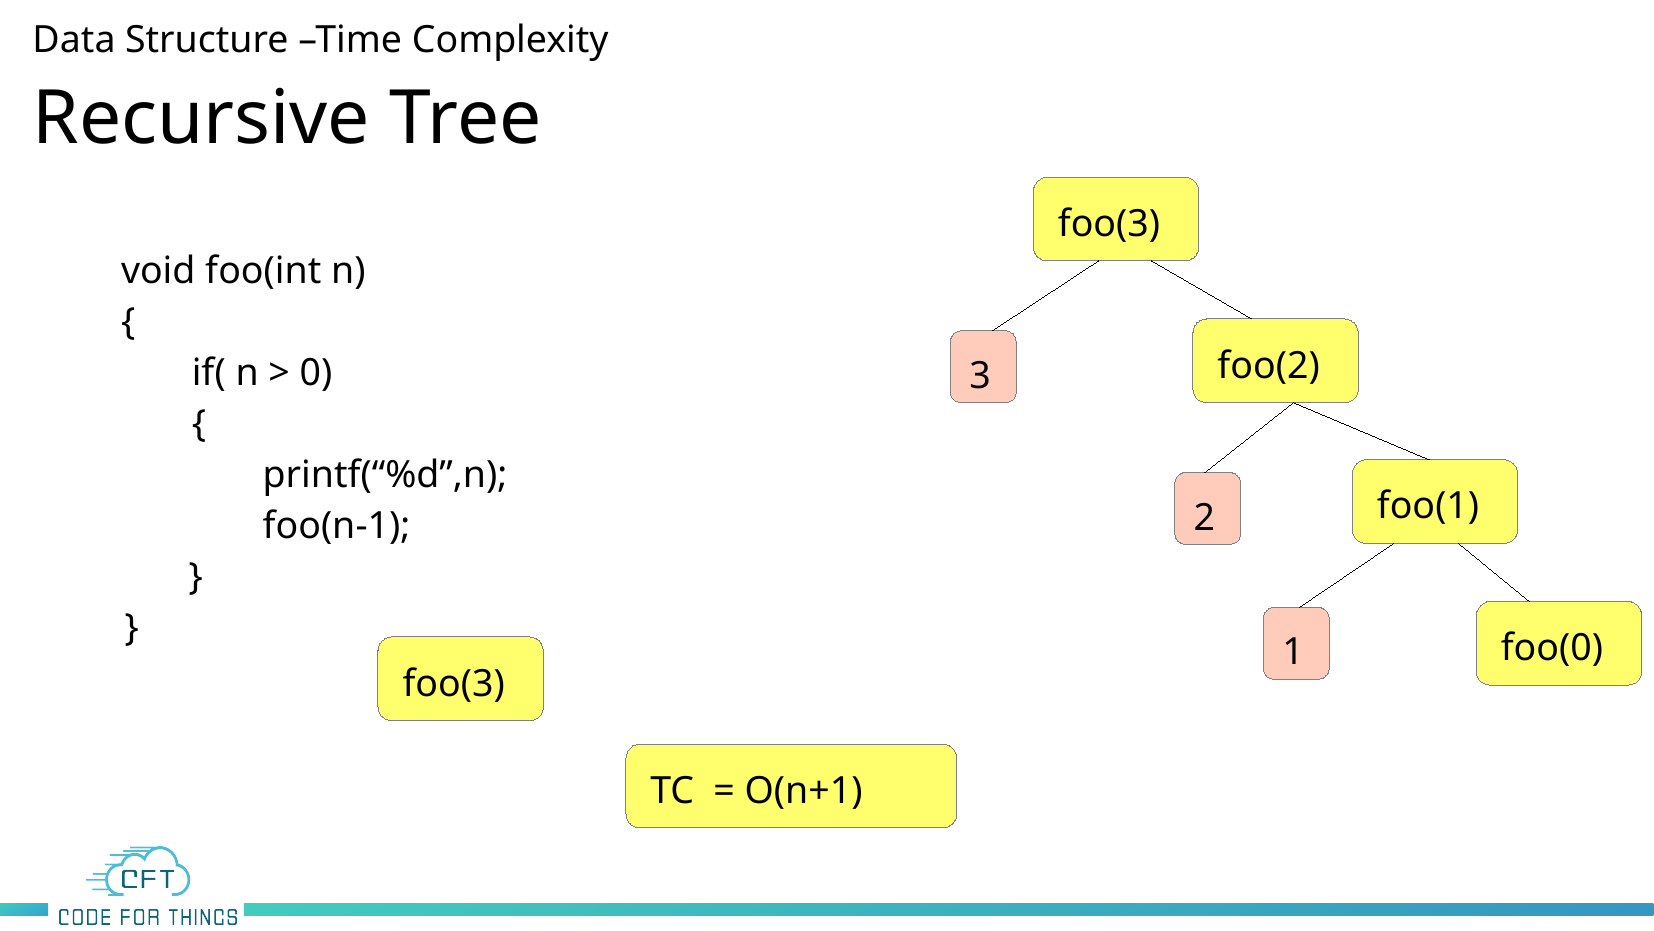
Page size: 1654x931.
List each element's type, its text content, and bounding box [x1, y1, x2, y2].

text_box [626, 815, 957, 828]
text_box [1193, 318, 1358, 330]
text_box [1352, 459, 1518, 471]
text_box foo(3) [377, 648, 567, 708]
text_box [626, 744, 957, 755]
picture [59, 846, 237, 925]
text_box [1476, 601, 1642, 613]
text_box TC = O(n+1) [625, 755, 1004, 815]
text_box [950, 330, 1016, 340]
text_box [1177, 541, 1238, 545]
text_box [378, 636, 543, 648]
text_box [1476, 673, 1642, 686]
text_box foo(3) [1033, 188, 1223, 249]
text_box [1033, 249, 1199, 261]
text_box [1263, 607, 1330, 617]
text_box [1193, 390, 1359, 403]
title Data Structure –Time Complexity Recursive Tree [32, 12, 1184, 166]
text_box foo(0) [1476, 613, 1654, 673]
text_box [1352, 531, 1518, 544]
text_box foo(2) [1192, 330, 1382, 390]
text_box [1174, 472, 1241, 482]
text_box foo(1) [1352, 471, 1518, 531]
text_box 3 [944, 340, 1022, 400]
text_box 2 [1169, 482, 1247, 541]
text_box [1266, 676, 1326, 680]
text_box 1 [1257, 617, 1335, 676]
text_box void foo(int n) { if( n > 0) { printf(“%d”,n); foo(n-1); } } [70, 236, 603, 600]
text_box [378, 708, 544, 721]
text_box [1033, 177, 1199, 188]
